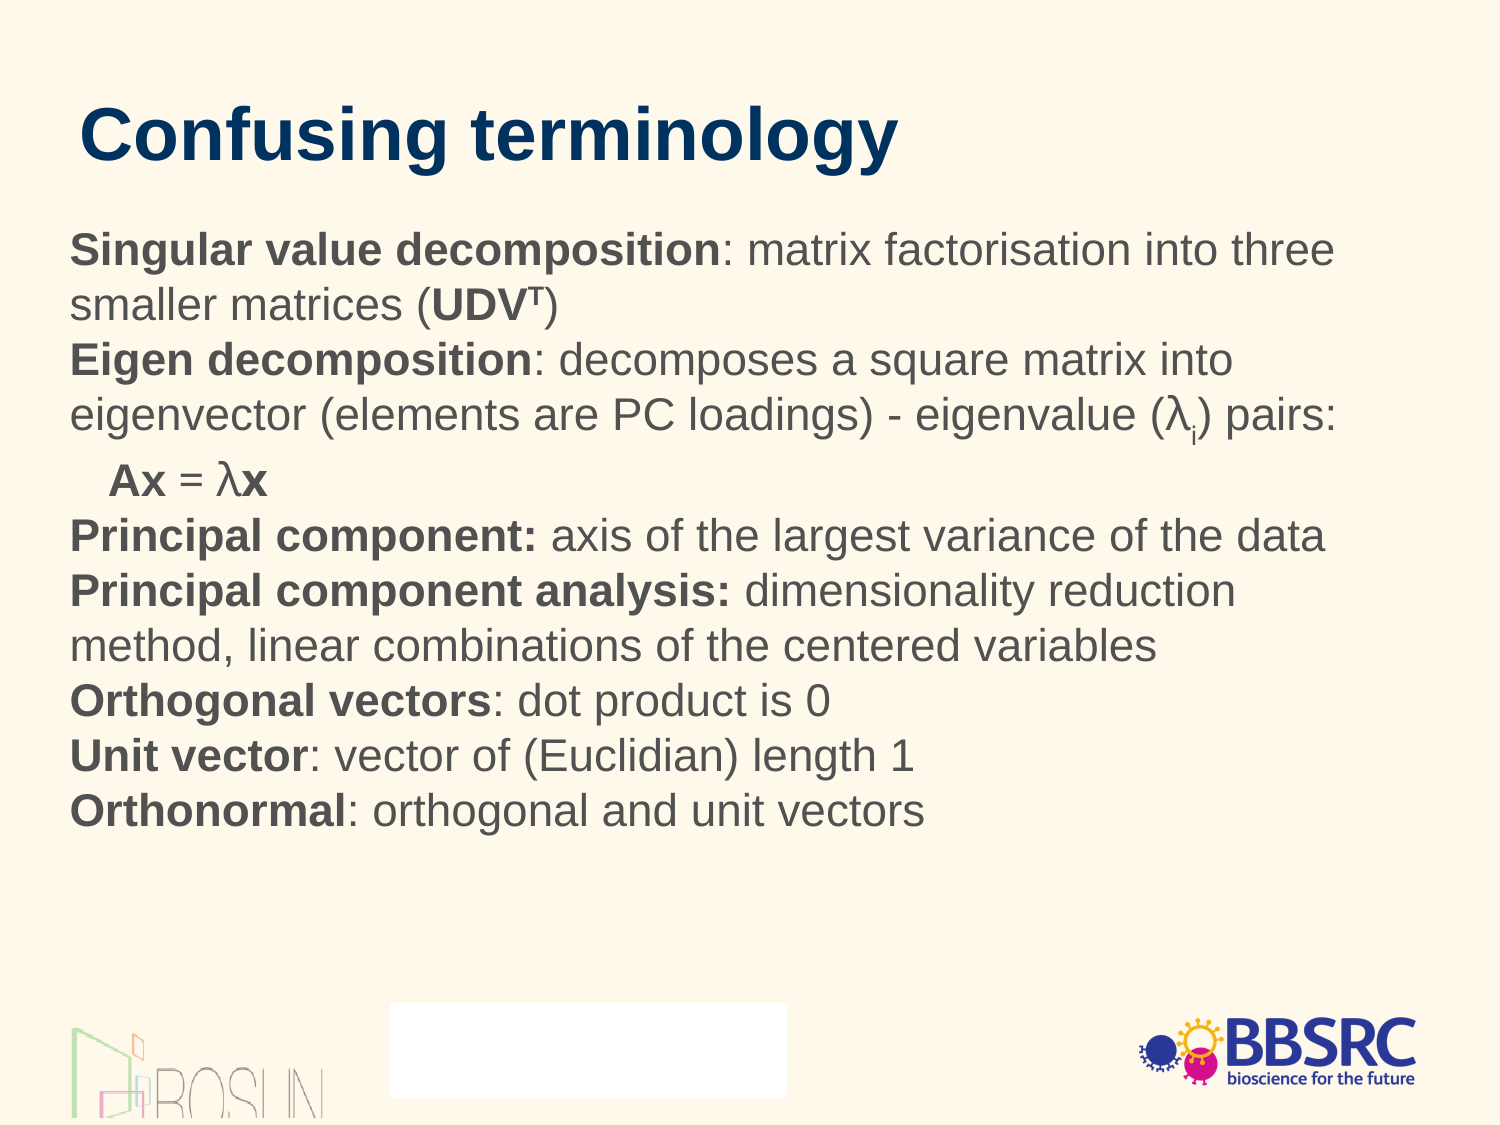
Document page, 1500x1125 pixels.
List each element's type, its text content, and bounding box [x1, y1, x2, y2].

picture [64, 969, 336, 1118]
text_box Confusing terminology [64, 78, 1425, 185]
picture [1137, 1014, 1416, 1092]
text_box Singular value decomposition: matrix factorisation into three smaller matrices (UDVT) Eigen decomposition: decomposes a square matrix into eigenvector (elements are PC loadings) - eigenvalue (λi) pairs: Ax = λx Principal component: axis of the largest variance of the data Principal component analysis: dimensionality reduction method, linear combinations of the centered variables Orthogonal vectors: dot product is 0 Unit vector: vector of (Euclidian) length 1 Orthonormal: orthogonal and unit vectors [54, 212, 1418, 901]
